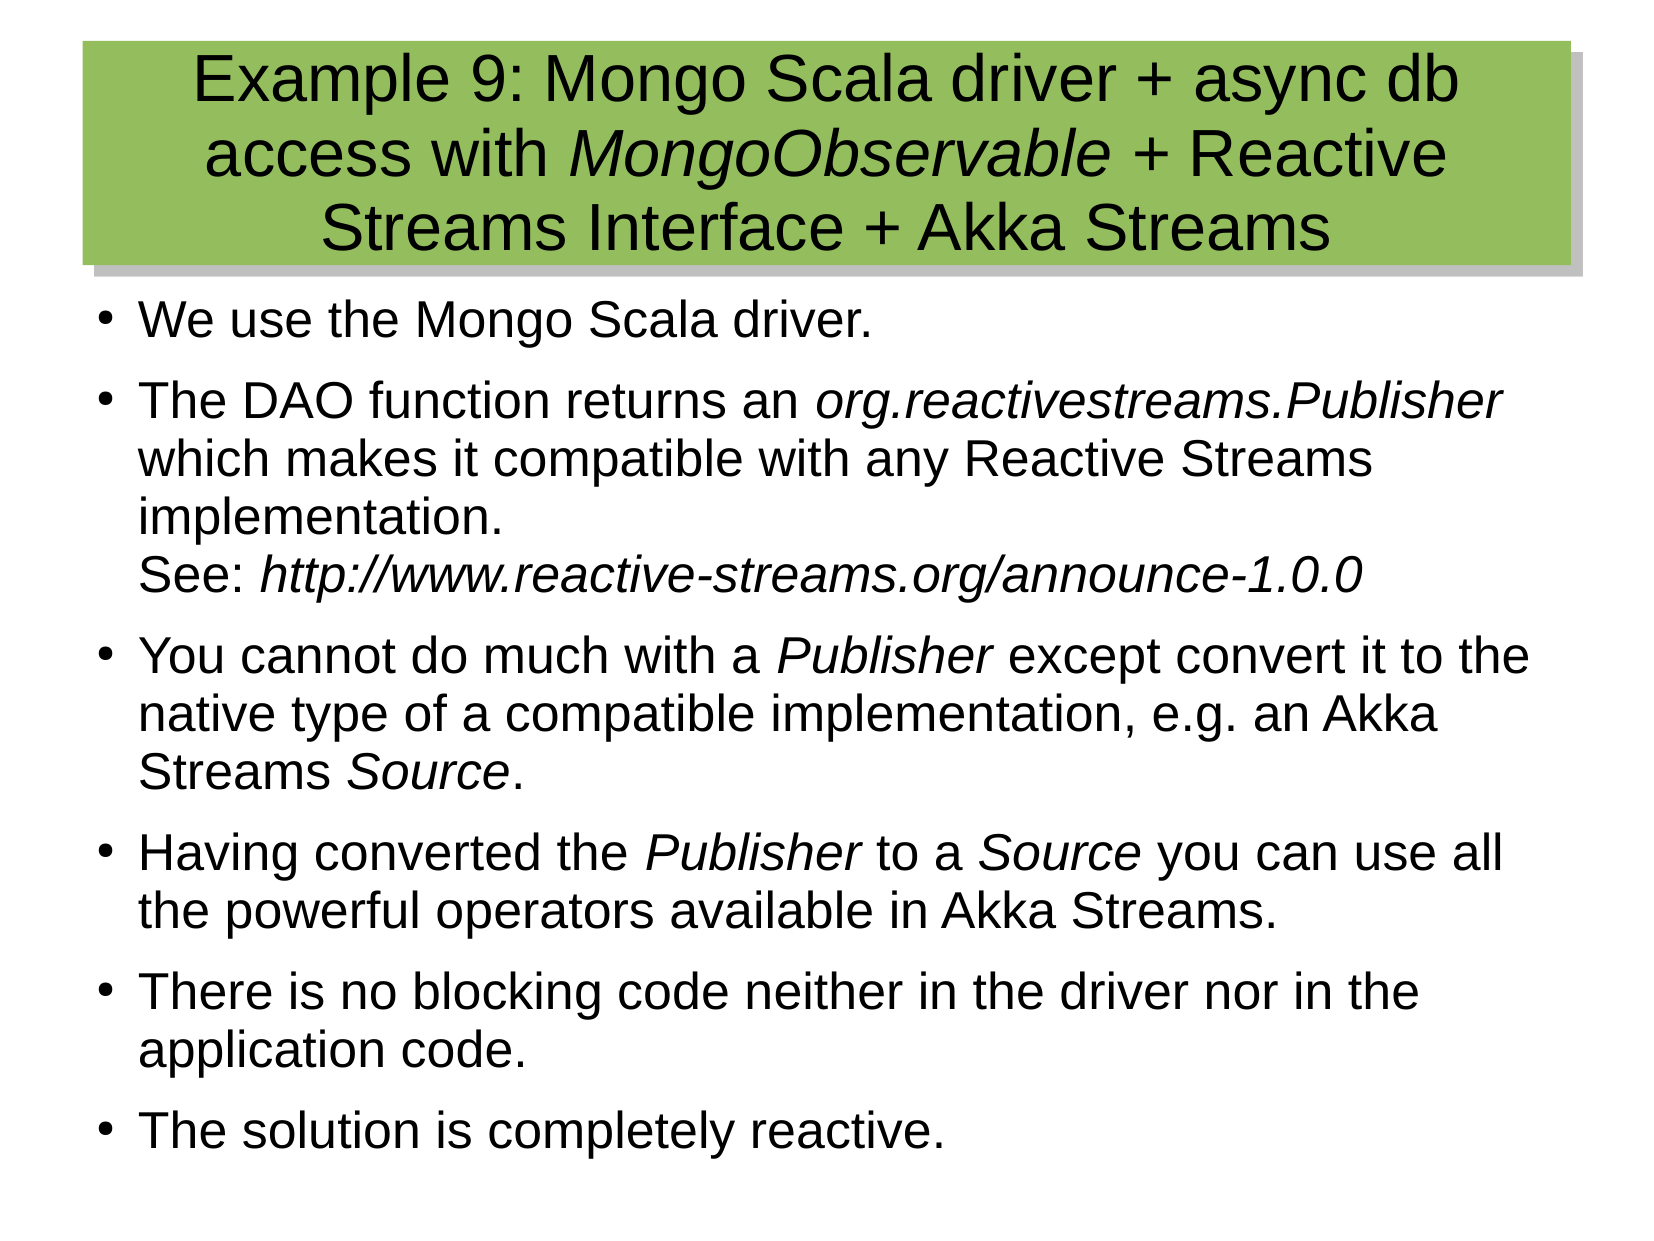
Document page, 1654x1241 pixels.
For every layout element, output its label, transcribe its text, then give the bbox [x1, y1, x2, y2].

list We use the Mongo Scala driver. The DAO function returns an org.reactivestreams.Publisher which makes it compatible with any Reactive Streams implementation. See: http://www.reactive-streams.org/announce-1.0.0 You cannot do much with a Publisher except convert it to the native type of a compatible implementation, e.g. an Akka Streams Source. Having converted the Publisher to a Source you can use all the powerful operators available in Akka Streams. There is no blocking code neither in the driver nor in the application code. The solution is completely reactive. [82, 290, 1571, 1170]
title Example 9: Mongo Scala driver + async db access with MongoObservable + Reactive Streams Interface + Akka Streams [82, 41, 1571, 265]
